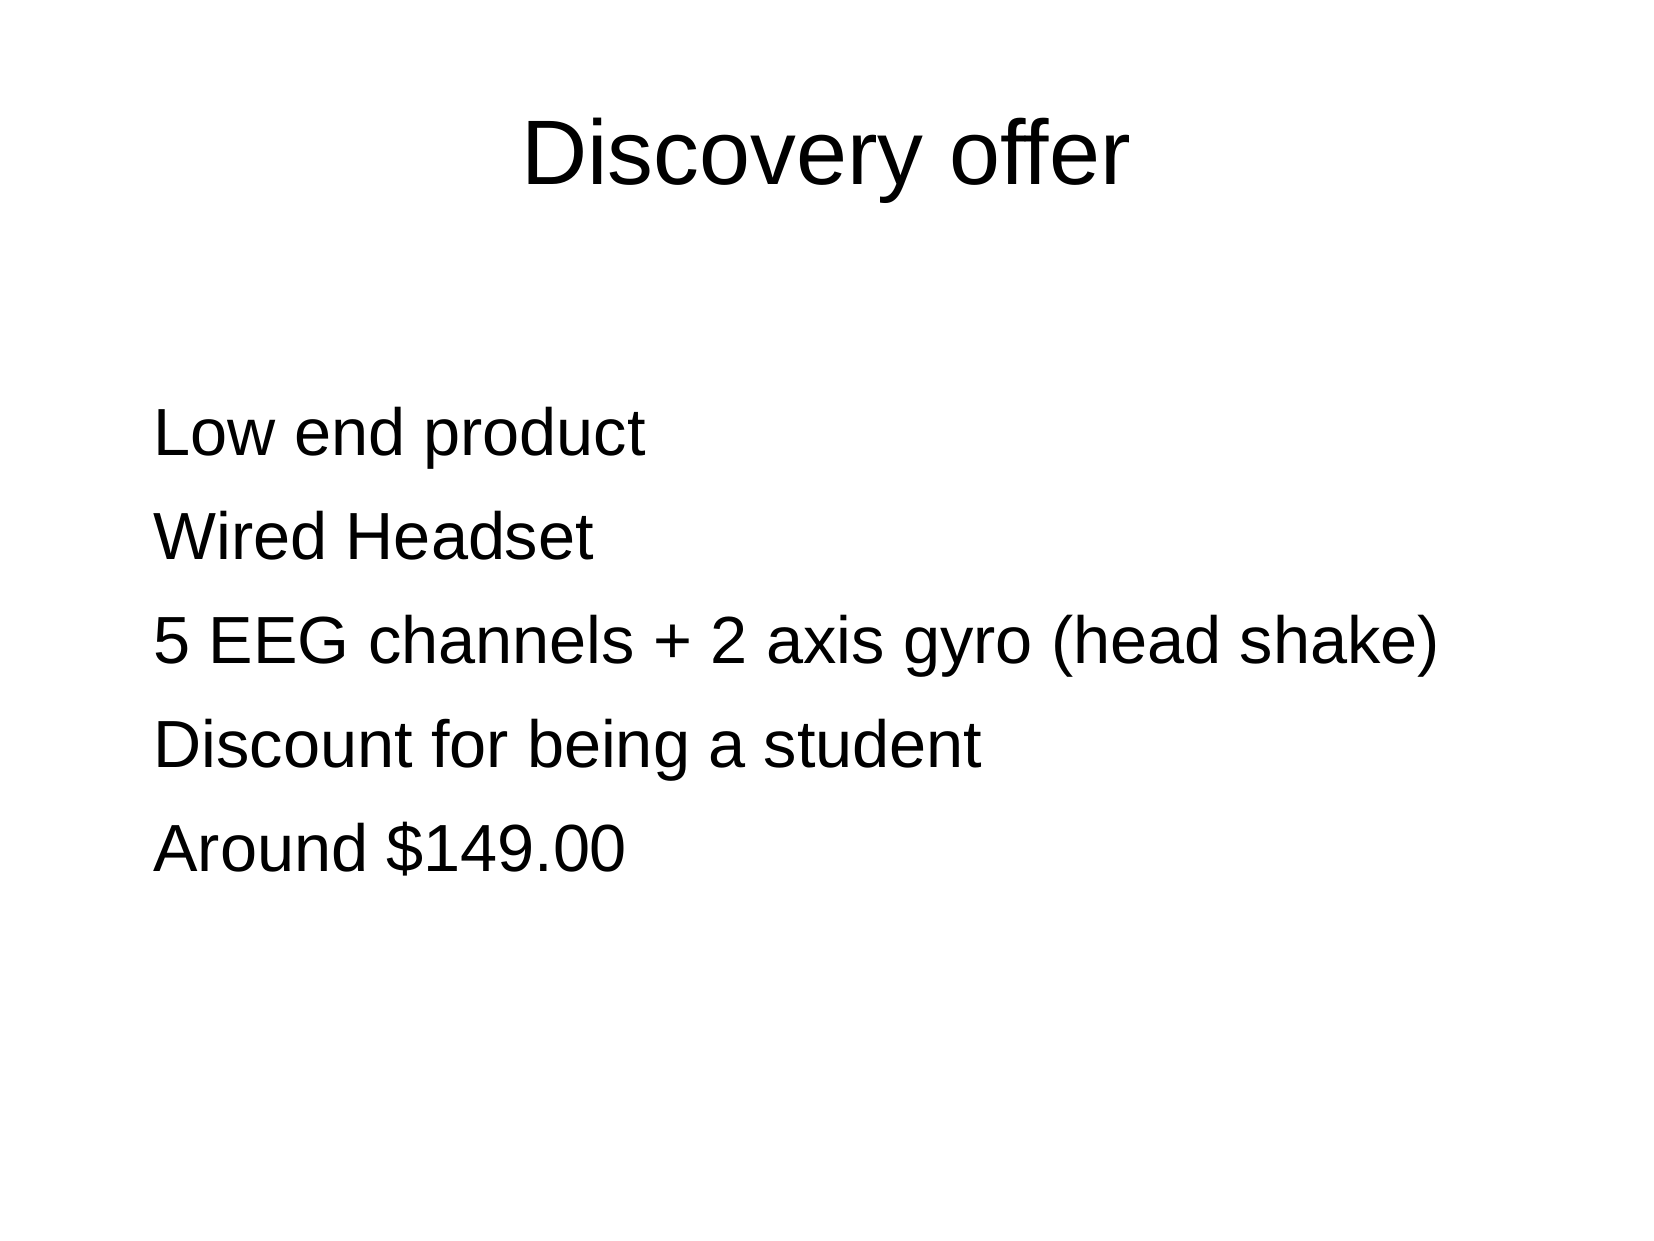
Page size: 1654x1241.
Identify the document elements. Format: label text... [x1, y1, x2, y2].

list Low end product Wired Headset 5 EEG channels + 2 axis gyro (head shake) Discount for being a student Around $149.00 [82, 290, 1571, 1109]
title Discovery offer [82, 49, 1571, 257]
